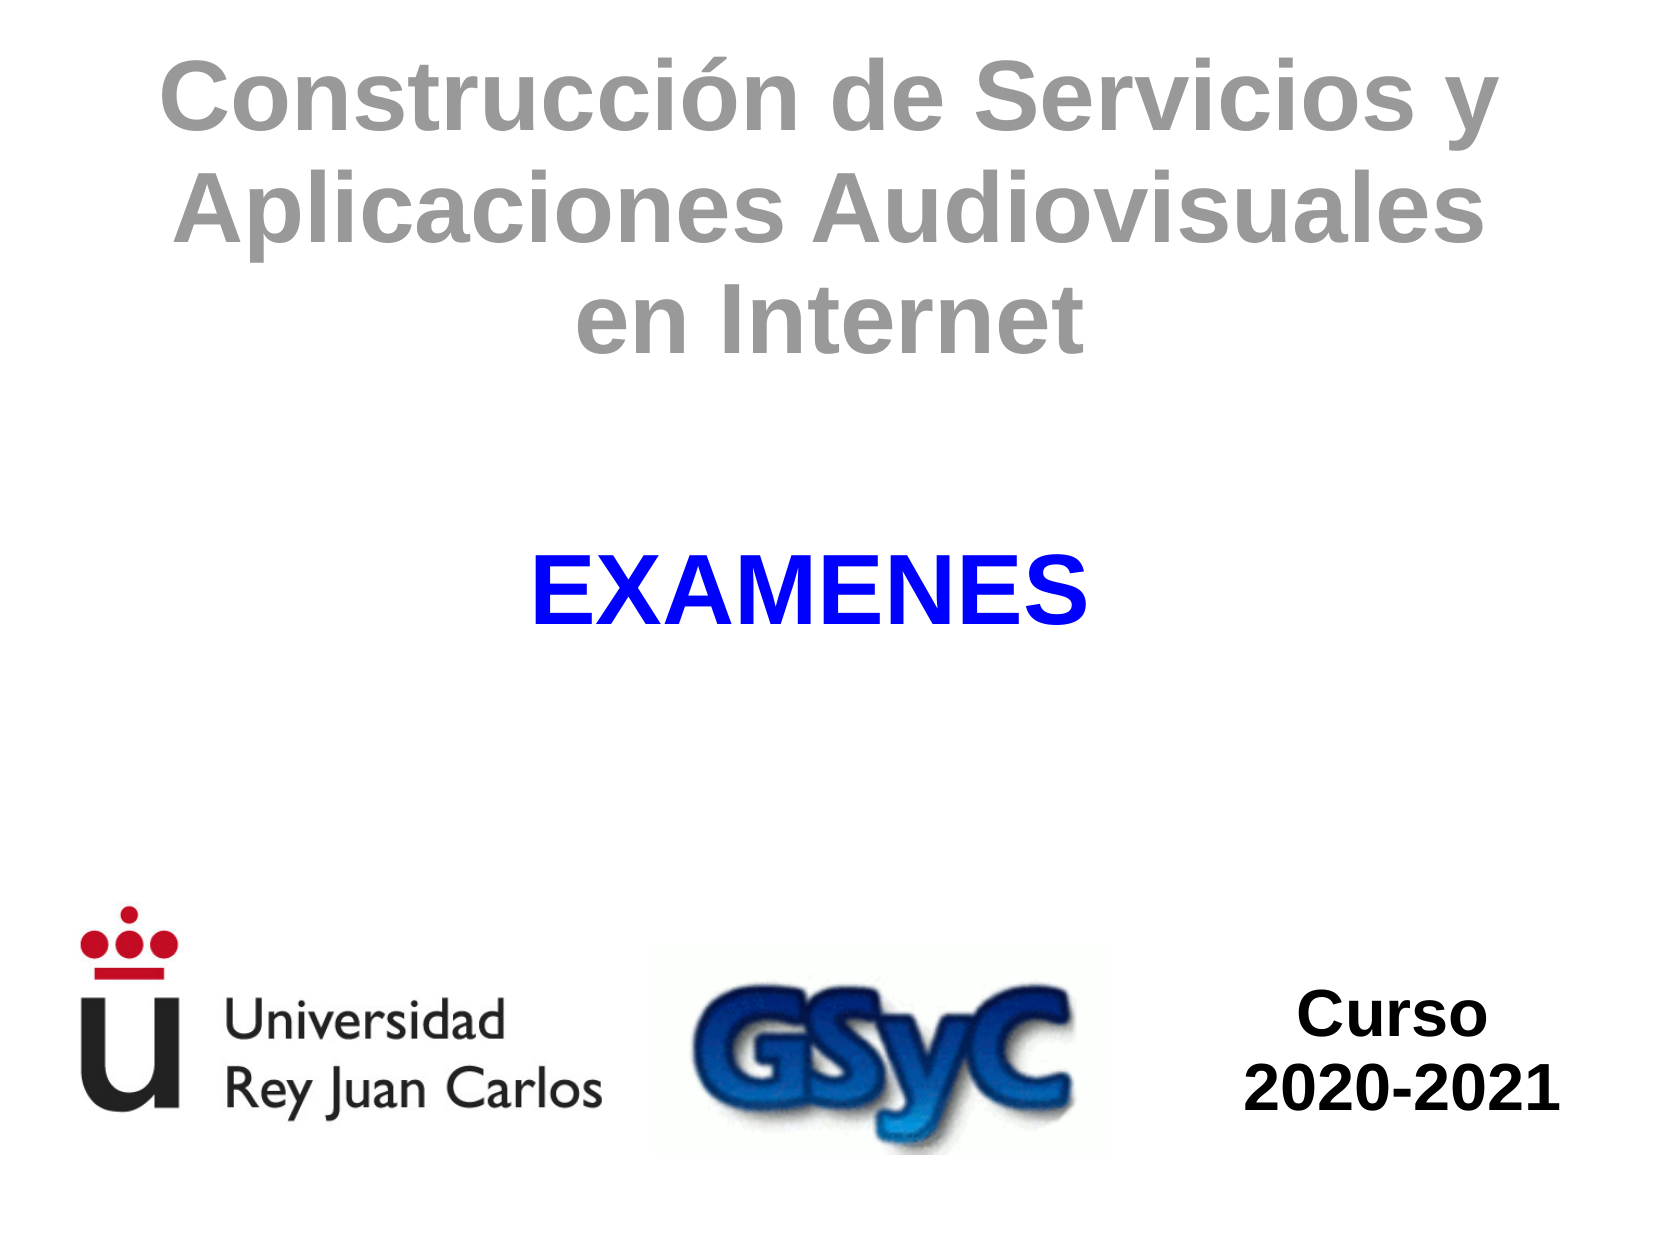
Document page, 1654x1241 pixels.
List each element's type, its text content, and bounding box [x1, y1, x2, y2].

picture [653, 944, 1111, 1156]
title Curso 2020-2021 [1200, 975, 1606, 1126]
picture [46, 884, 631, 1141]
title Construcción de Servicios y Aplicaciones Audiovisuales en Internet [144, 39, 1516, 376]
title EXAMENES [135, 478, 1486, 702]
